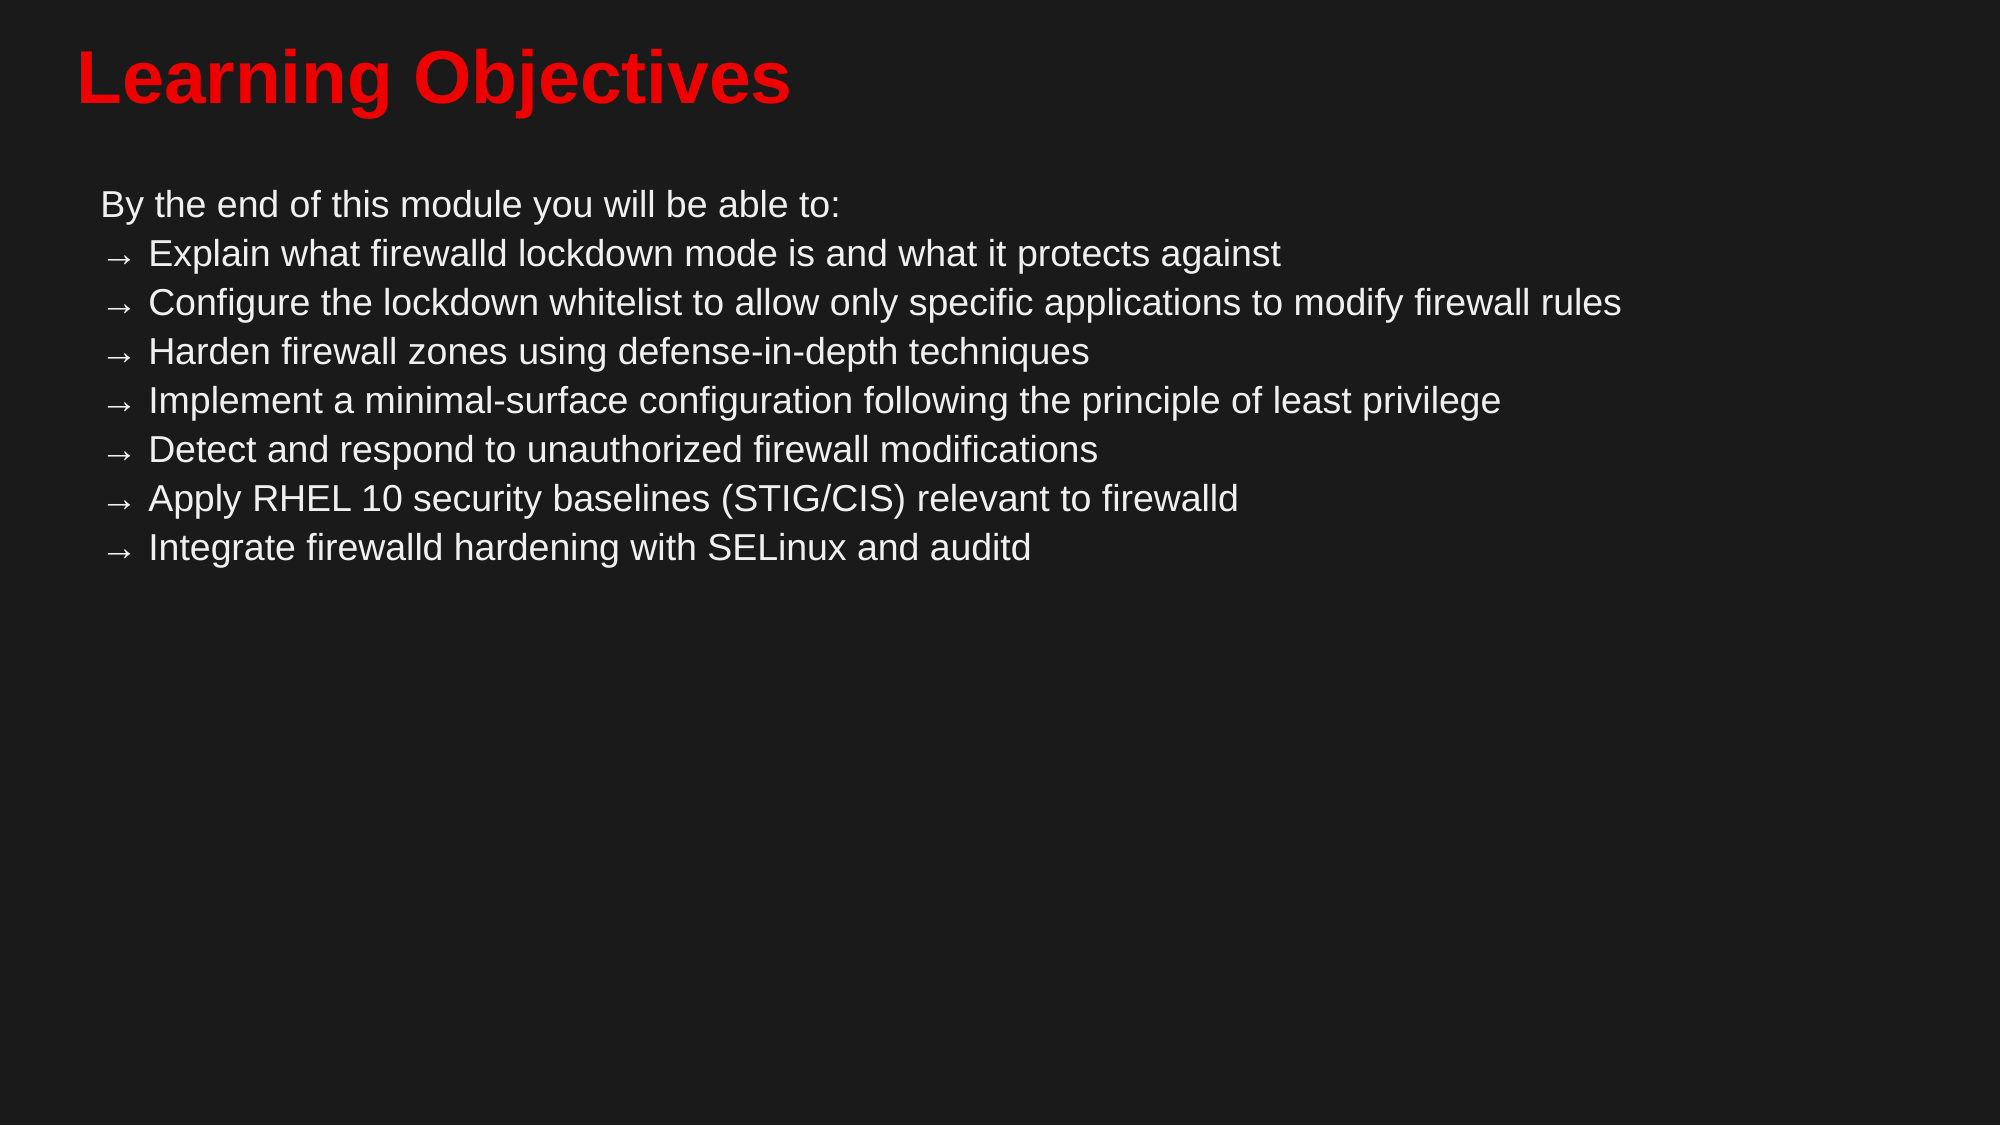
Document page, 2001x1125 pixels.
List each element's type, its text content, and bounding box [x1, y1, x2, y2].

text_box Learning Objectives [59, 23, 1942, 154]
text_box By the end of this module you will be able to: → Explain what firewalld lockdown mode is and what it protects against → Configure the lockdown whitelist to allow only specific applications to modify firewall rules → Harden firewall zones using defense-in-depth techniques → Implement a minimal-surface configuration following the principle of least privilege → Detect and respond to unauthorized firewall modifications → Apply RHEL 10 security baselines (STIG/CIS) relevant to firewalld → Integrate firewalld hardening with SELinux and auditd [59, 171, 1942, 1087]
